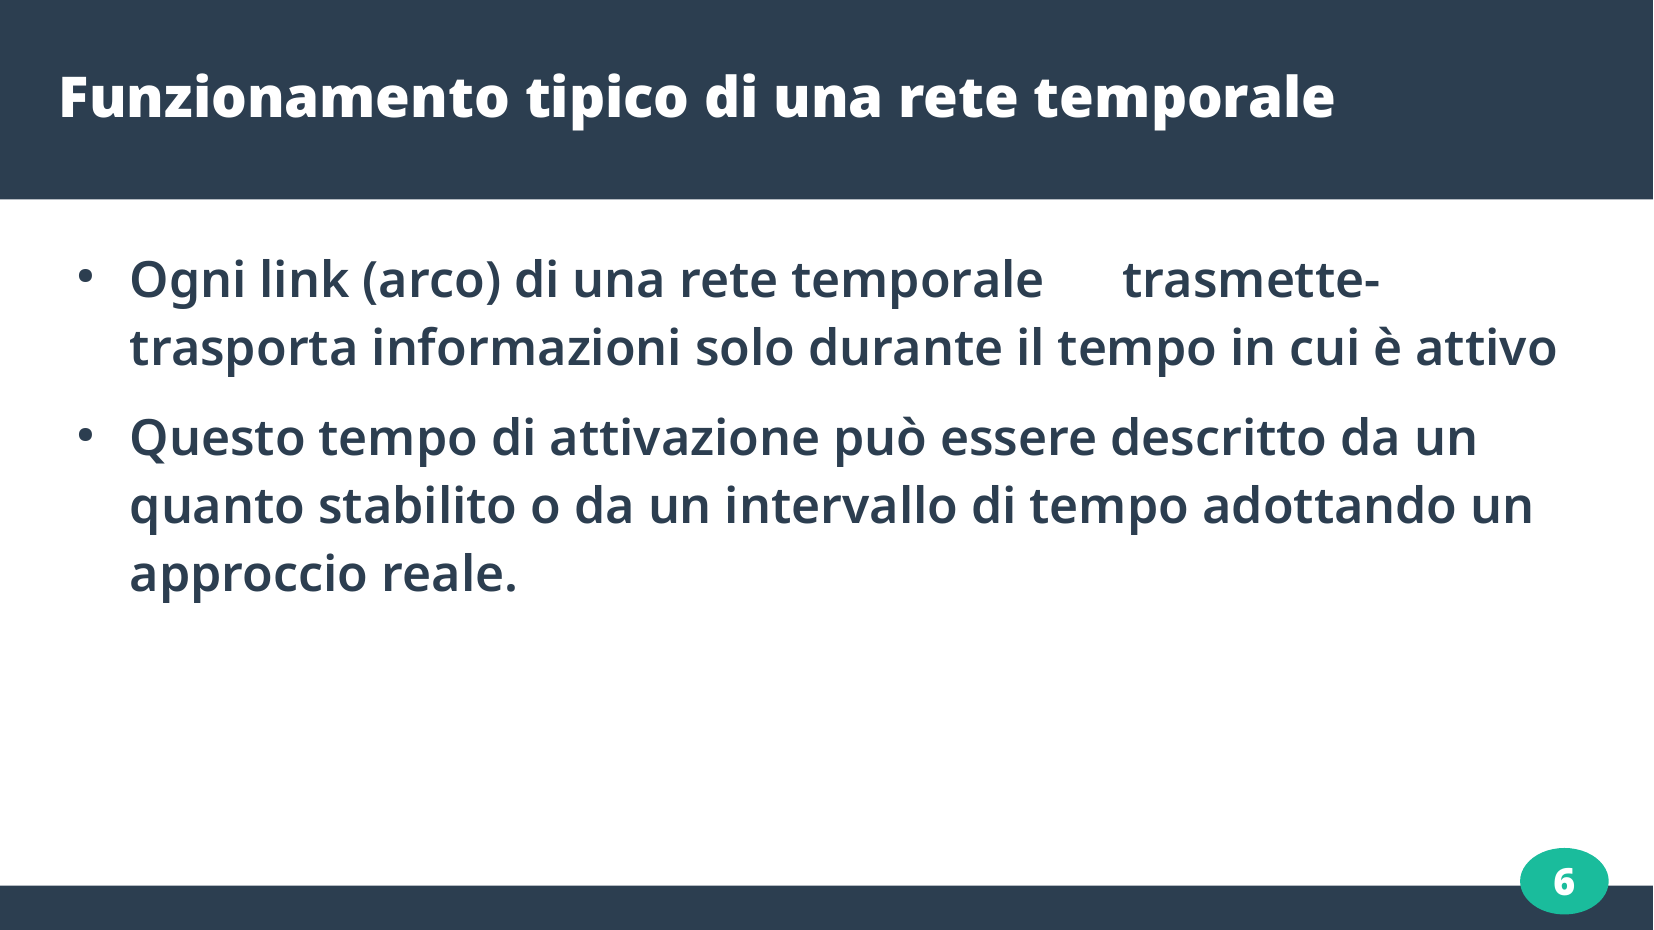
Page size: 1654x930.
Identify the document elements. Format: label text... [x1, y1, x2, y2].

list Ogni link (arco) di una rete temporale trasmette-trasporta informazioni solo durante il tempo in cui è attivo Questo tempo di attivazione può essere descritto da un quanto stabilito o da un intervallo di tempo adottando un approccio reale. [58, 243, 1594, 864]
title Funzionamento tipico di una rete temporale [58, 36, 1594, 155]
